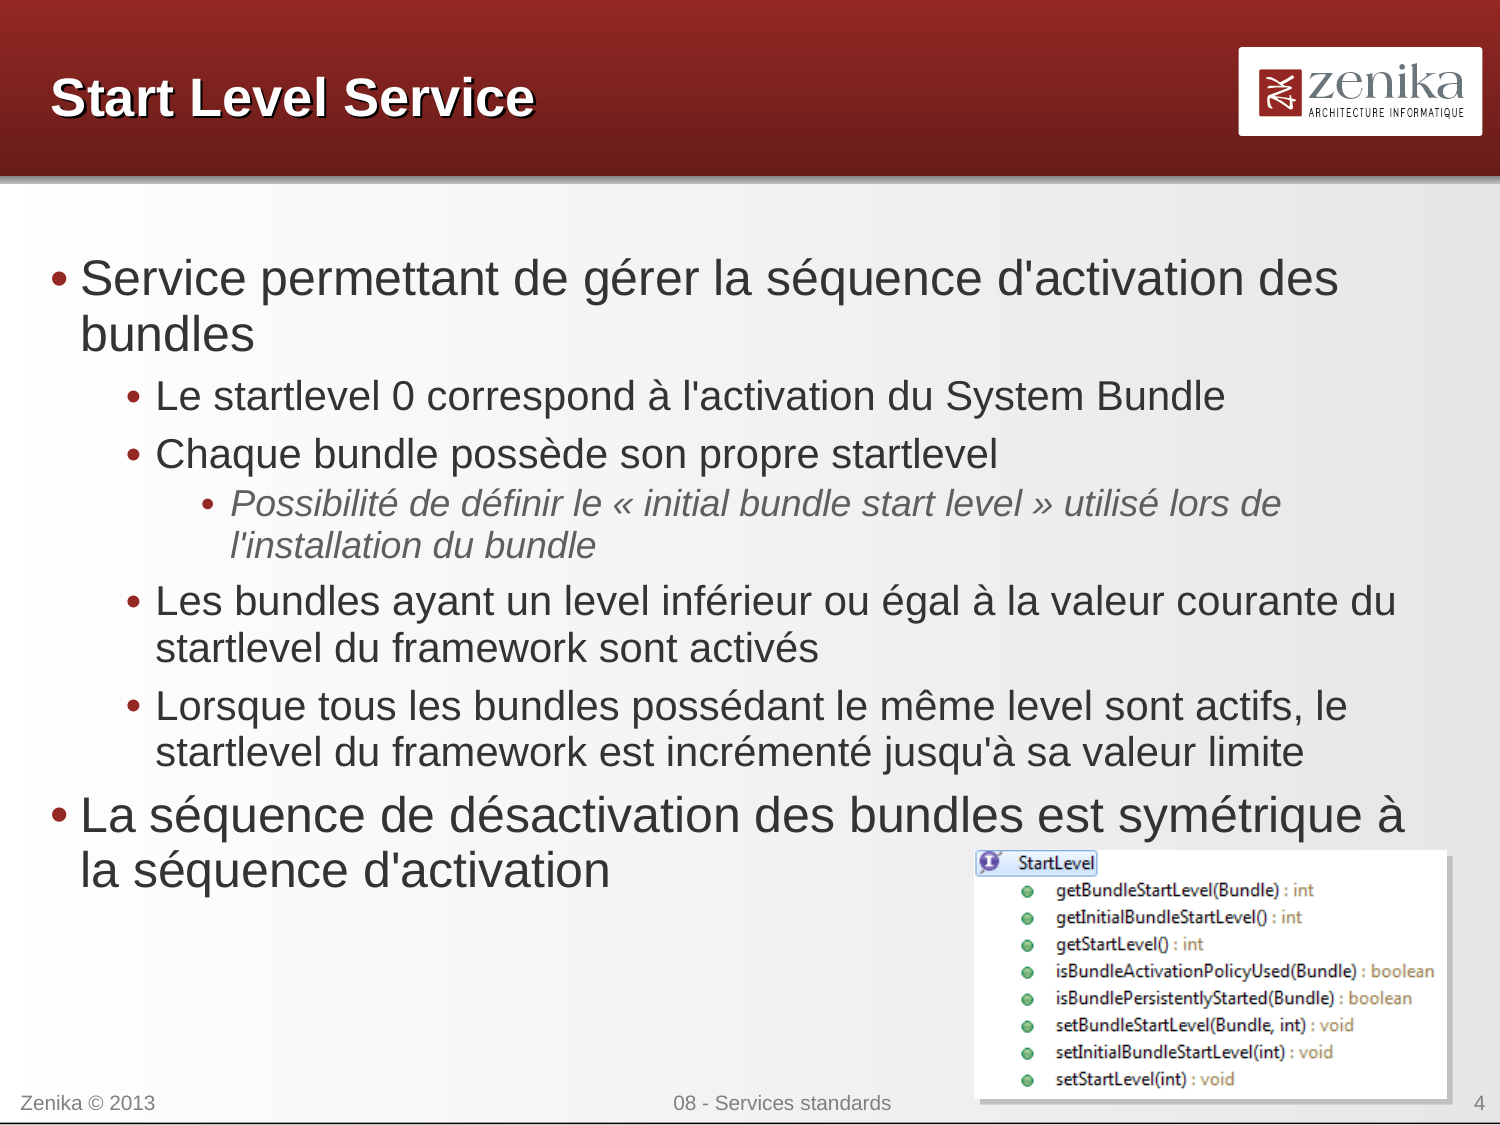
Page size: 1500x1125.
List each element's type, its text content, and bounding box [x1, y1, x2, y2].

picture [1257, 58, 1464, 125]
list Service permettant de gérer la séquence d'activation des bundles Le startlevel 0 correspond à l'activation du System Bundle Chaque bundle possède son propre startlevel Possibilité de définir le « initial bundle start level » utilisé lors de l'installation du bundle Les bundles ayant un level inférieur ou égal à la valeur courante du startlevel du framework sont activés Lorsque tous les bundles possédant le même level sont actifs, le startlevel du framework est incrémenté jusqu'à sa valeur limite La séquence de désactivation des bundles est symétrique à la séquence d'activation [50, 249, 1435, 1064]
title Start Level Service [50, 22, 1206, 172]
picture [974, 850, 1447, 1099]
